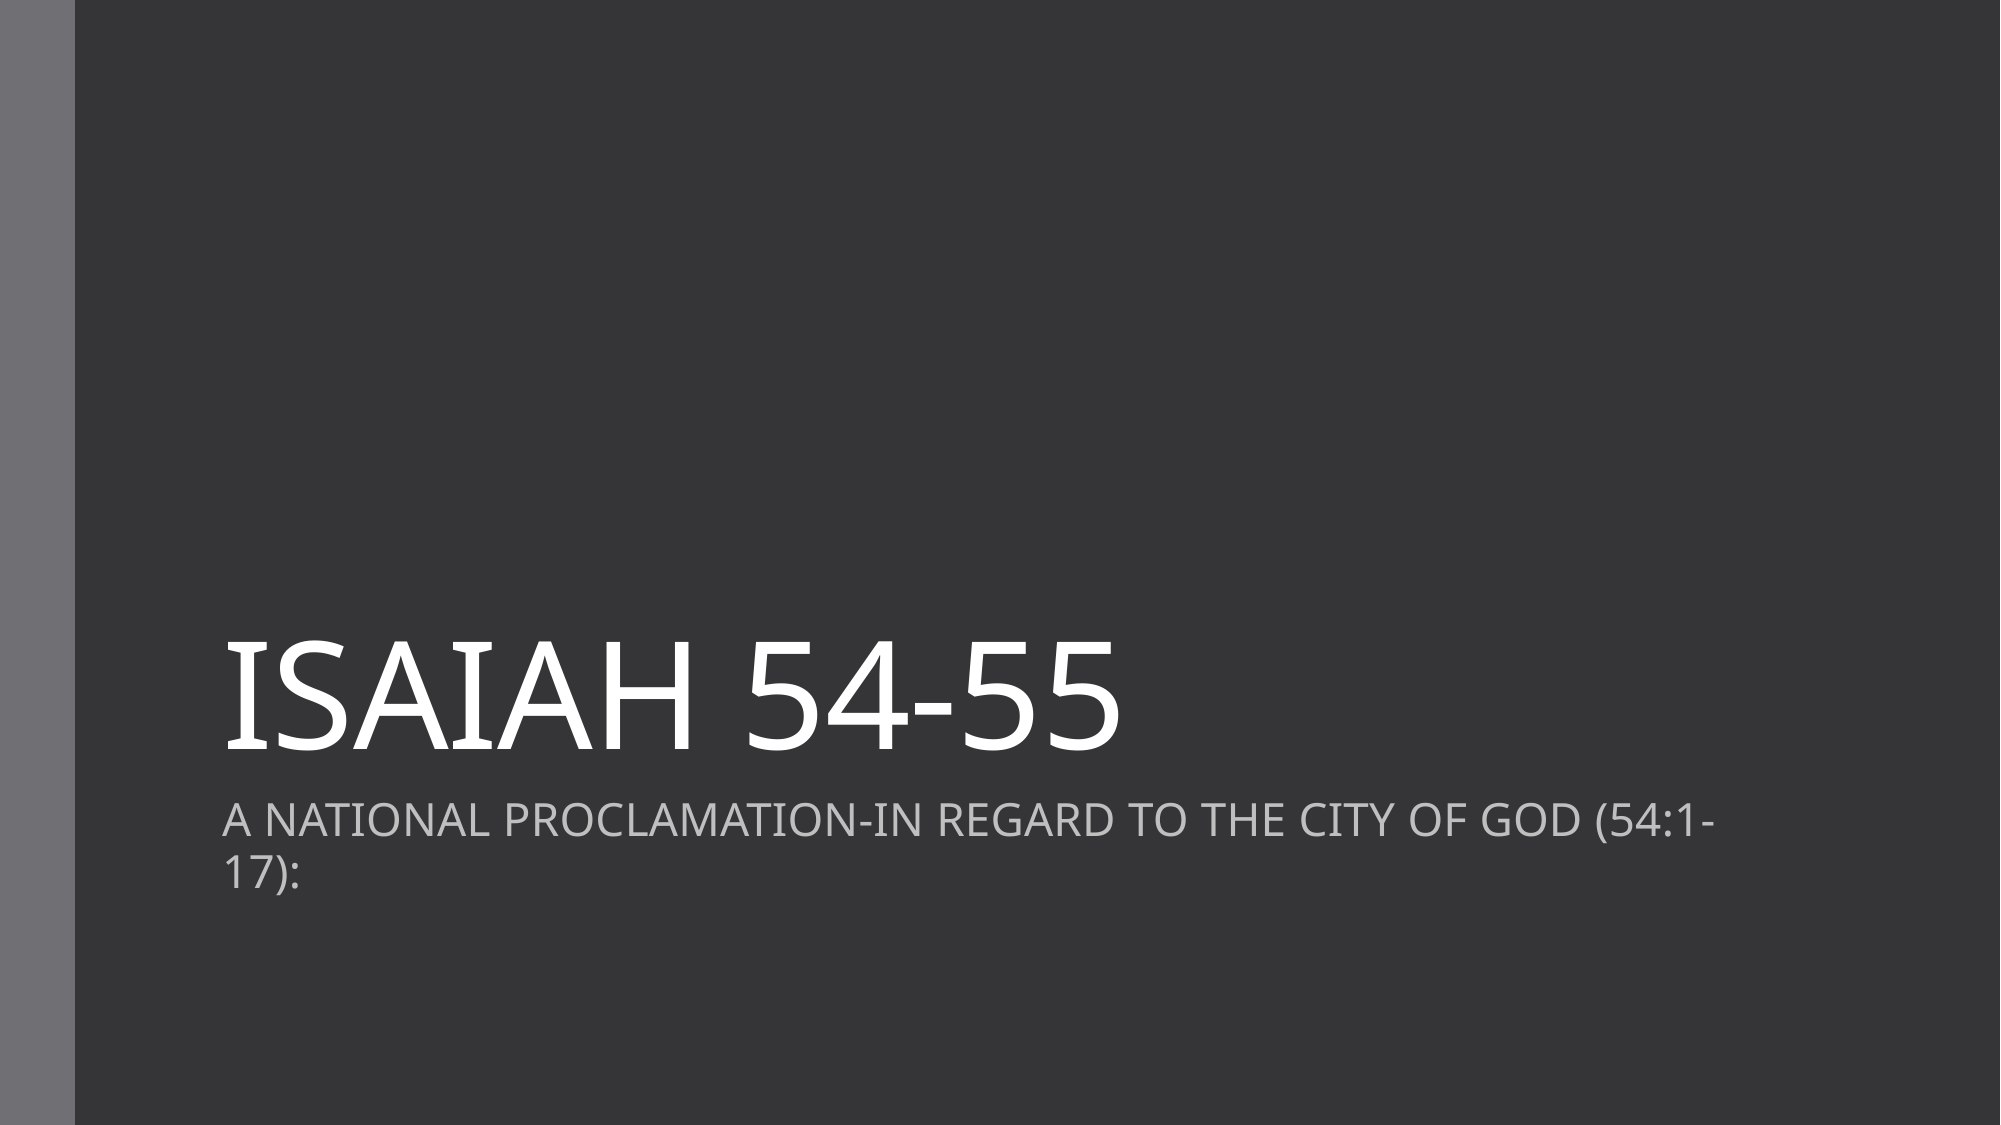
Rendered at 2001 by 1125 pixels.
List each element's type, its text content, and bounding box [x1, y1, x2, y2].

title ISAIAH 54-55 [206, 124, 1752, 787]
subtitle A NATIONAL PROCLAMATION-IN REGARD TO THE CITY OF GOD (54:1-17): [206, 787, 1752, 1066]
